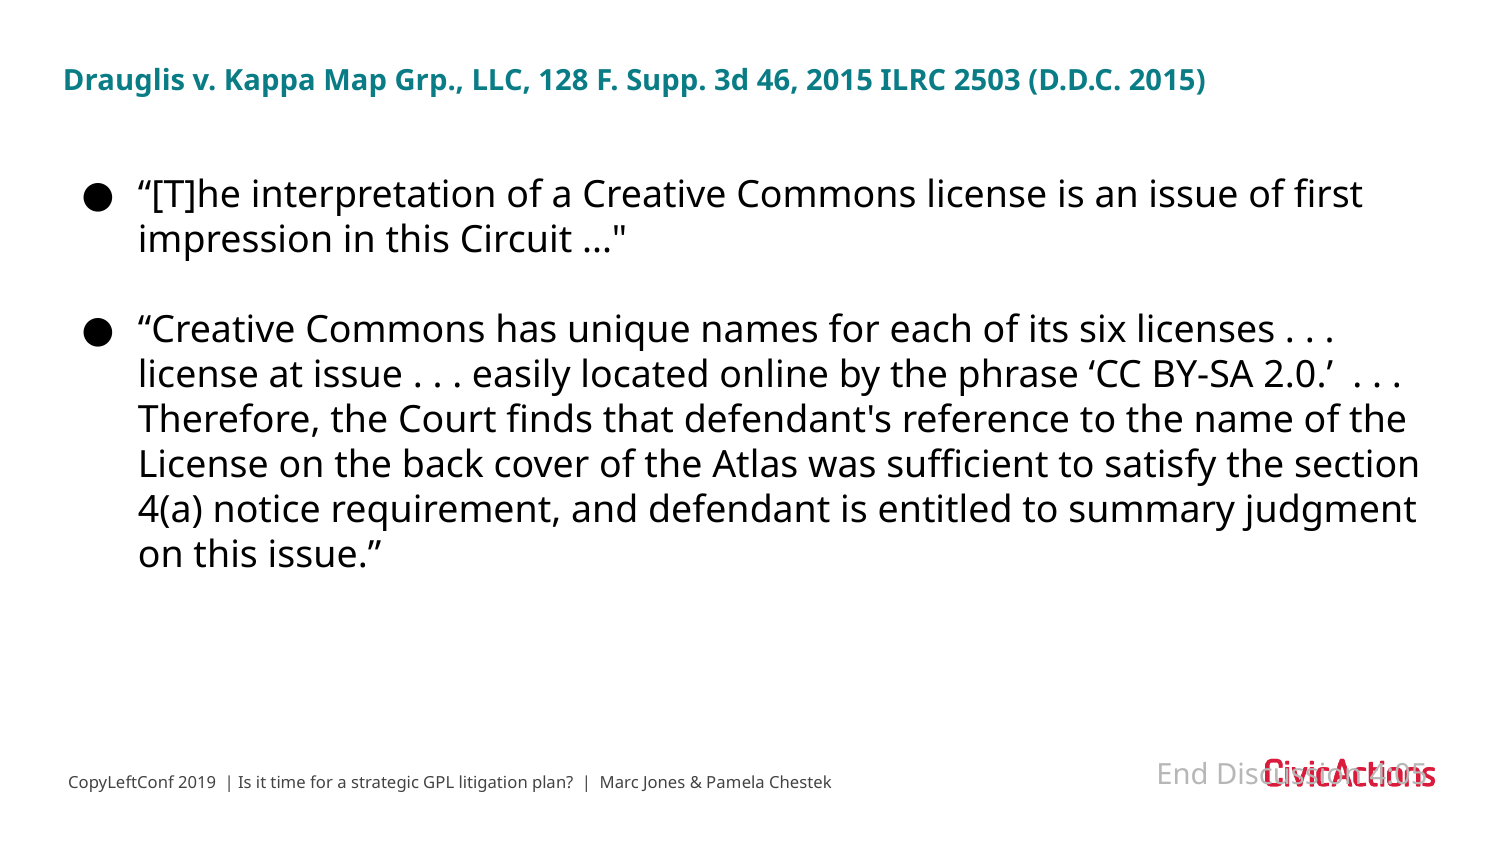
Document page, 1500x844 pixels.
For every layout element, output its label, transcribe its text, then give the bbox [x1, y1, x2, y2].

title Drauglis v. Kappa Map Grp., LLC, 128 F. Supp. 3d 46, 2015 ILRC 2503 (D.D.C. 2015) [53, 51, 1438, 136]
picture [1265, 758, 1435, 787]
text_box CopyLeftConf 2019 | Is it time for a strategic GPL litigation plan? | Marc Jones & Pamela Chestek [53, 757, 1235, 796]
list “[T]he interpretation of a Creative Commons license is an issue of first impression in this Circuit ..." “Creative Commons has unique names for each of its six licenses . . . license at issue . . . easily located online by the phrase ‘CC BY-SA 2.0.’ . . . Therefore, the Court finds that defendant's reference to the name of the License on the back cover of the Atlas was sufficient to satisfy the section 4(a) notice requirement, and defendant is entitled to summary judgment on this issue.” End Discussion 4:05 [53, 136, 1438, 758]
